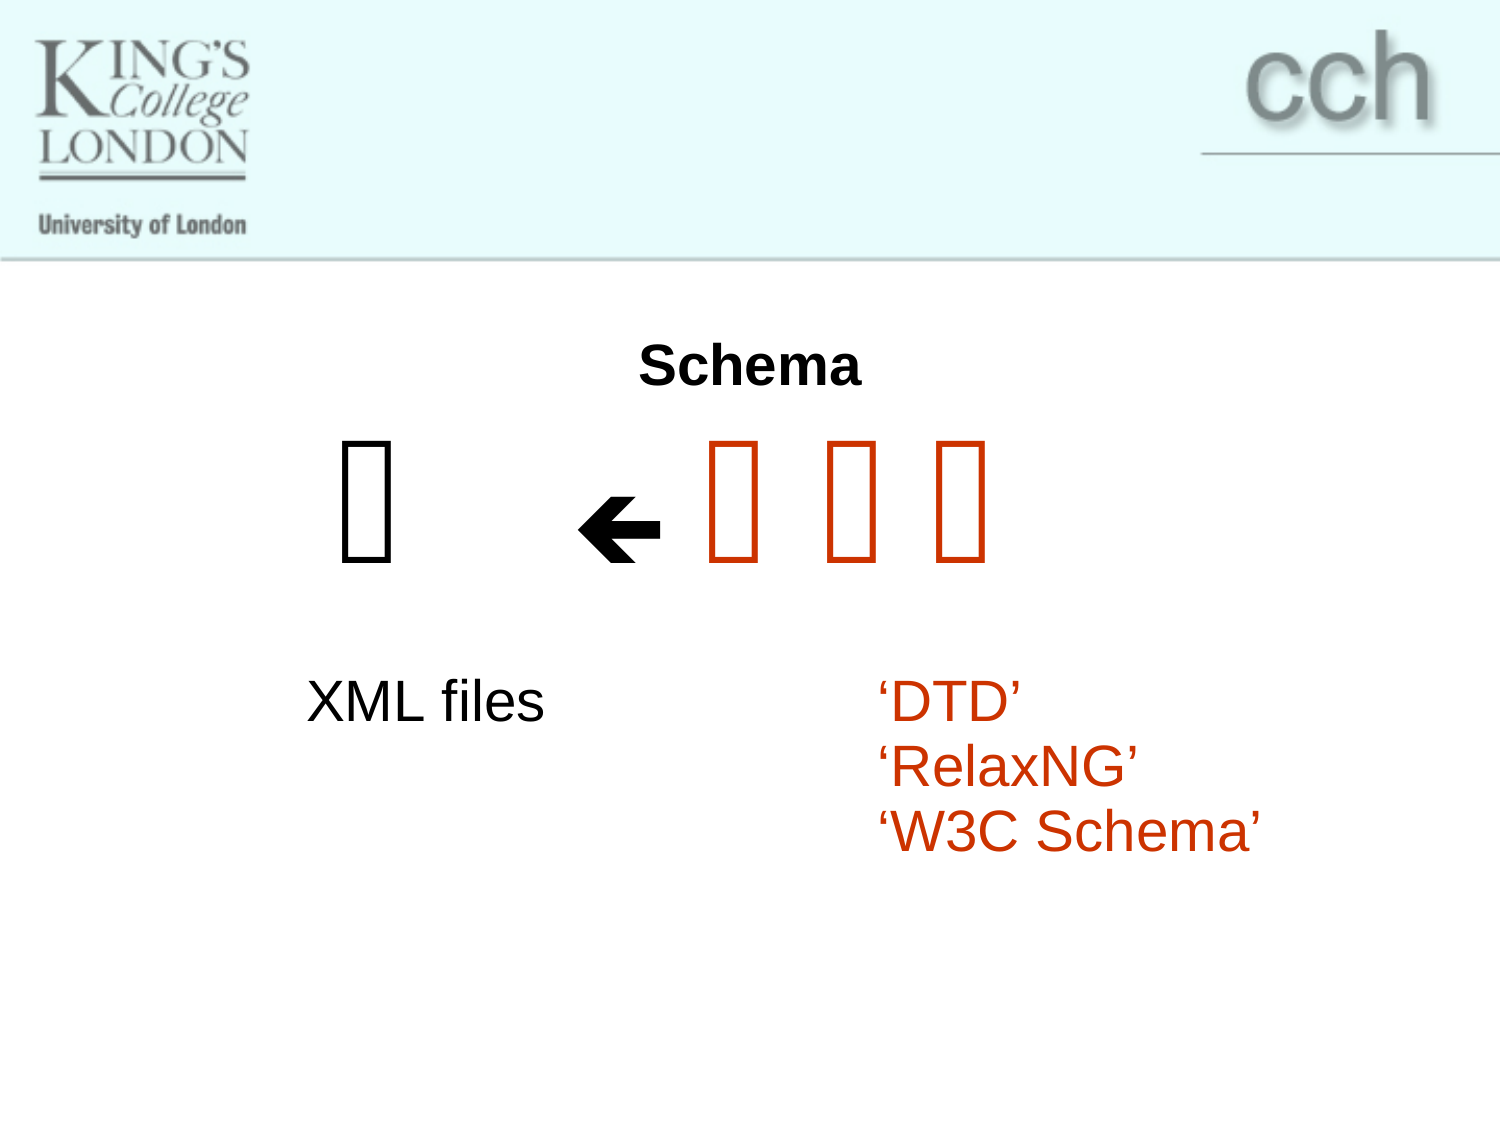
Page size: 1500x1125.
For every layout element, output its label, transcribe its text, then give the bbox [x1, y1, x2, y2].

list Schema      XML files ‘DTD’ ‘RelaxNG’ ‘W3C Schema’ [112, 324, 1388, 1001]
picture [0, 0, 1500, 1125]
